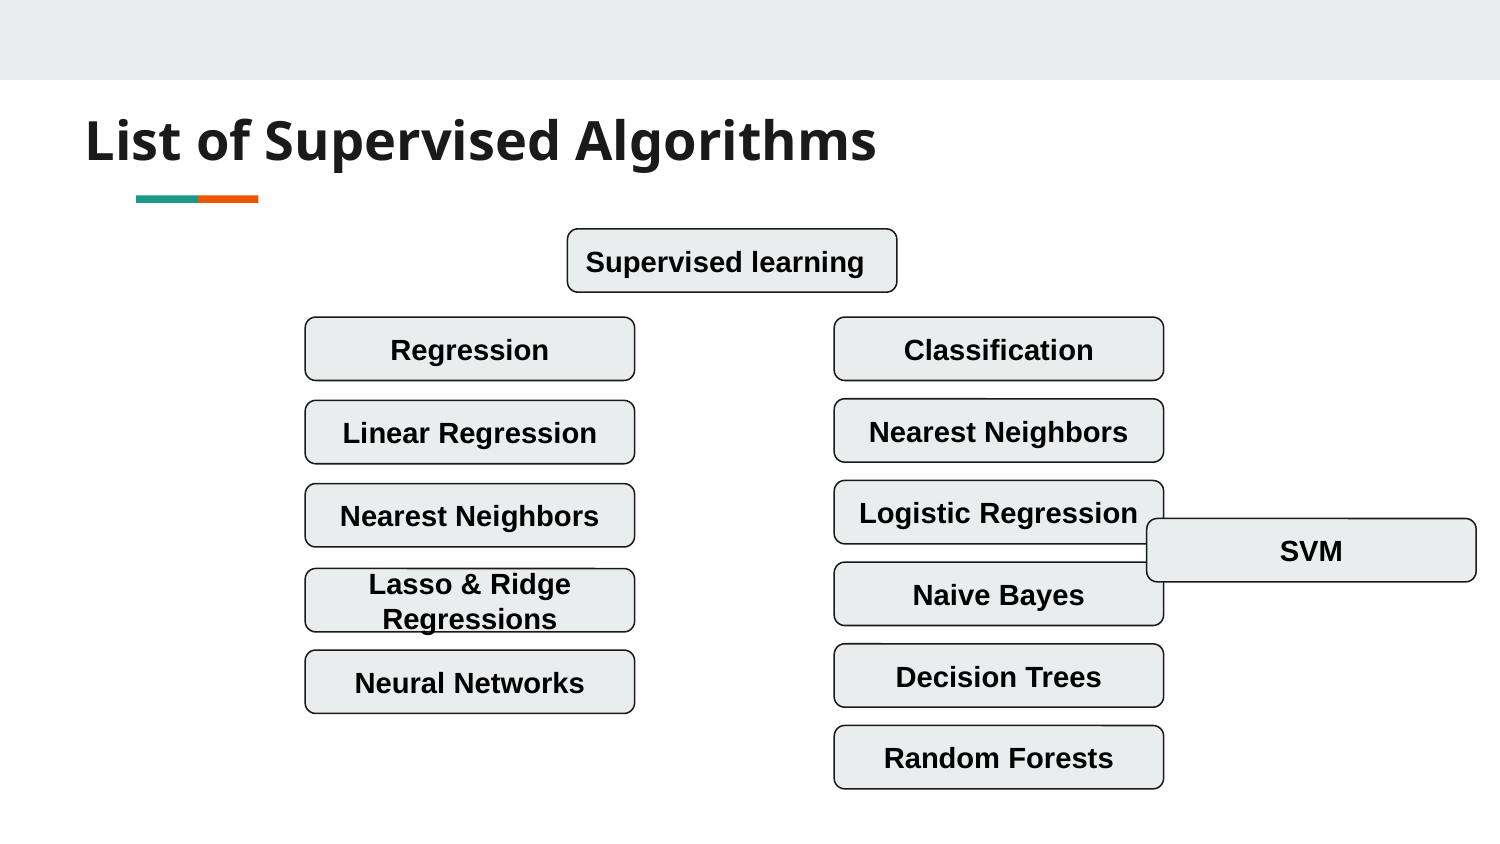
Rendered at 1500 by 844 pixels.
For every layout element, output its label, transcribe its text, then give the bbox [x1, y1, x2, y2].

title List of Supervised Algorithms [69, 91, 1331, 180]
text_box Random Forests [834, 725, 1164, 789]
text_box Decision Trees [834, 643, 1164, 708]
text_box Neural Networks [305, 650, 635, 714]
text_box Nearest Neighbors [834, 398, 1164, 463]
text_box Supervised learning [567, 228, 897, 293]
text_box SVM [1146, 518, 1477, 582]
text_box Linear Regression [305, 400, 635, 464]
text_box Naive Bayes [834, 562, 1164, 626]
text_box Classification [834, 317, 1164, 381]
text_box Logistic Regression [834, 480, 1164, 544]
text_box Regression [305, 317, 635, 381]
text_box Nearest Neighbors [305, 483, 635, 547]
text_box Lasso & Ridge Regressions [305, 568, 635, 632]
